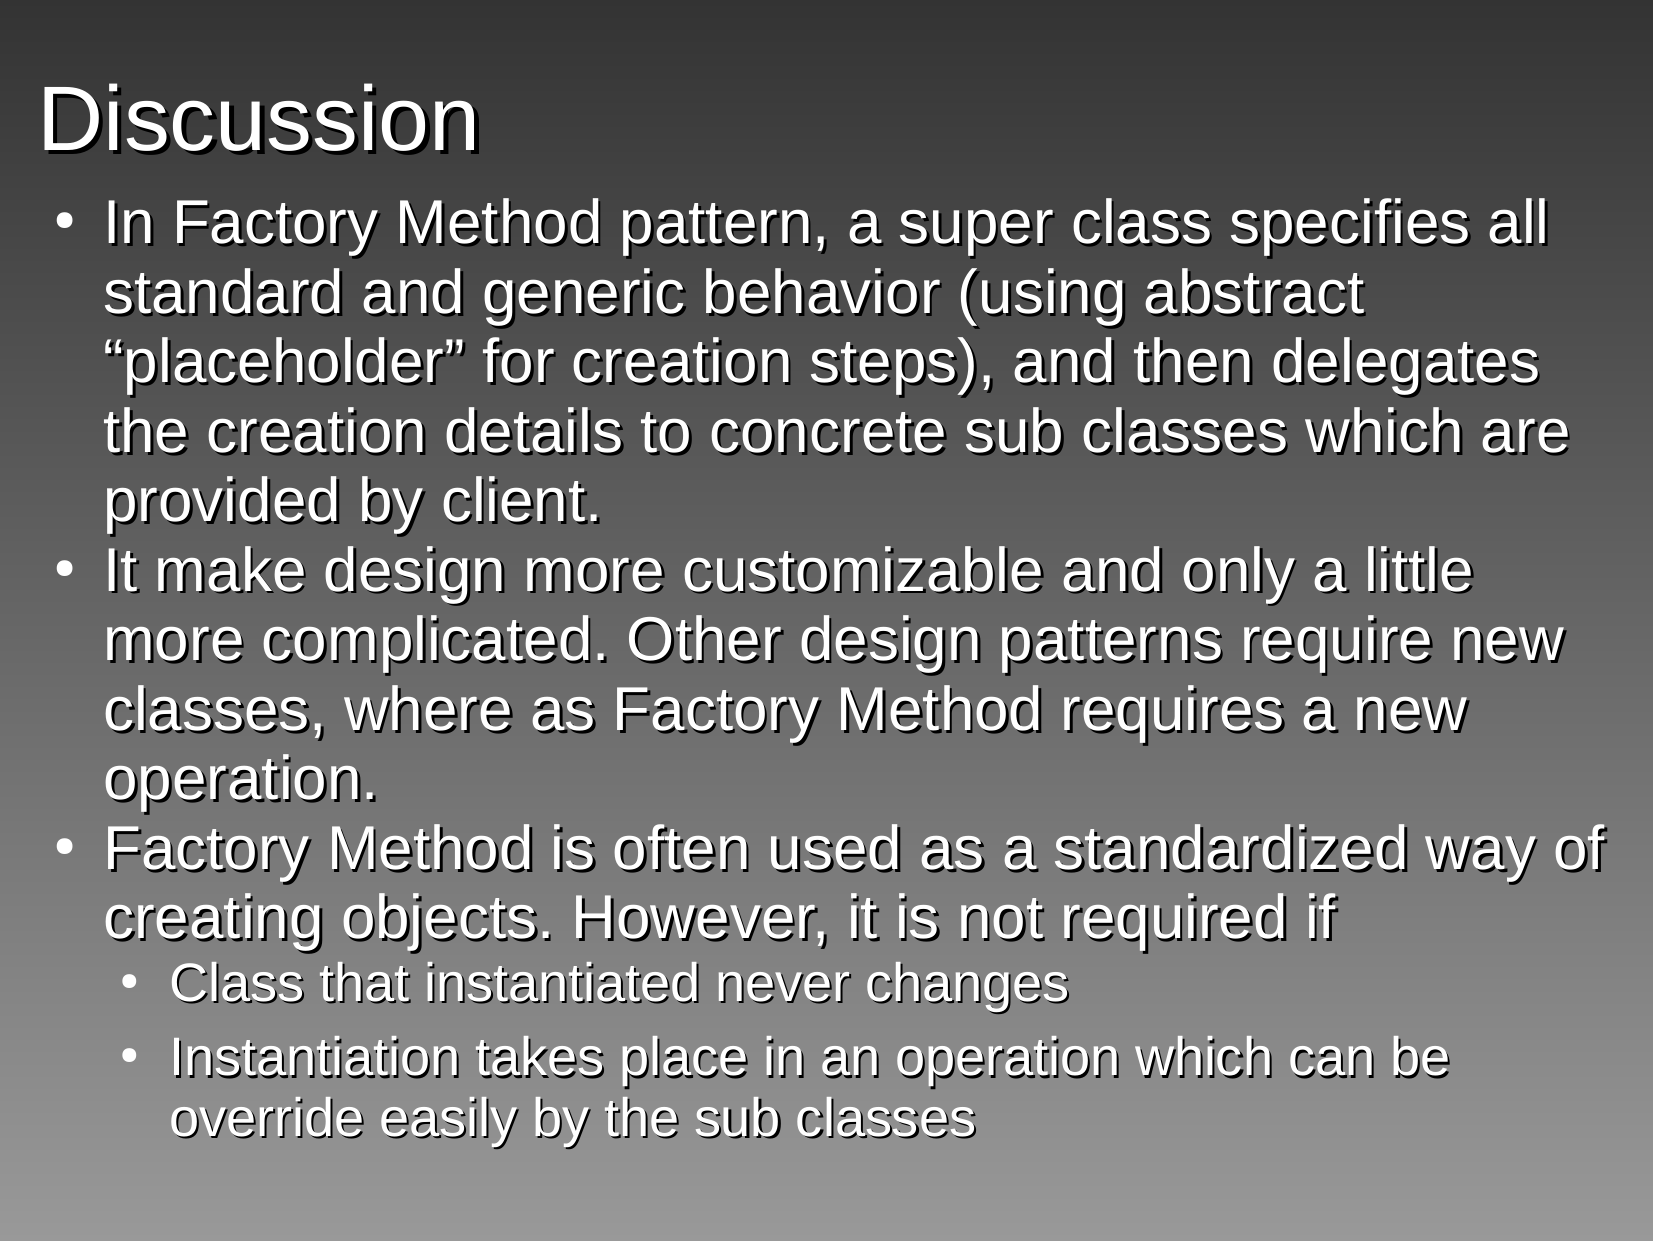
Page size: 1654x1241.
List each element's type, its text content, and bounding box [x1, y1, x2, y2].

list In Factory Method pattern, a super class specifies all standard and generic behavior (using abstract “placeholder” for creation steps), and then delegates the creation details to concrete sub classes which are provided by client. It make design more customizable and only a little more complicated. Other design patterns require new classes, where as Factory Method requires a new operation. Factory Method is often used as a standardized way of creating objects. However, it is not required if Class that instantiated never changes Instantiation takes place in an operation which can be override easily by the sub classes [37, 187, 1613, 1163]
title Discussion [37, 49, 1613, 187]
